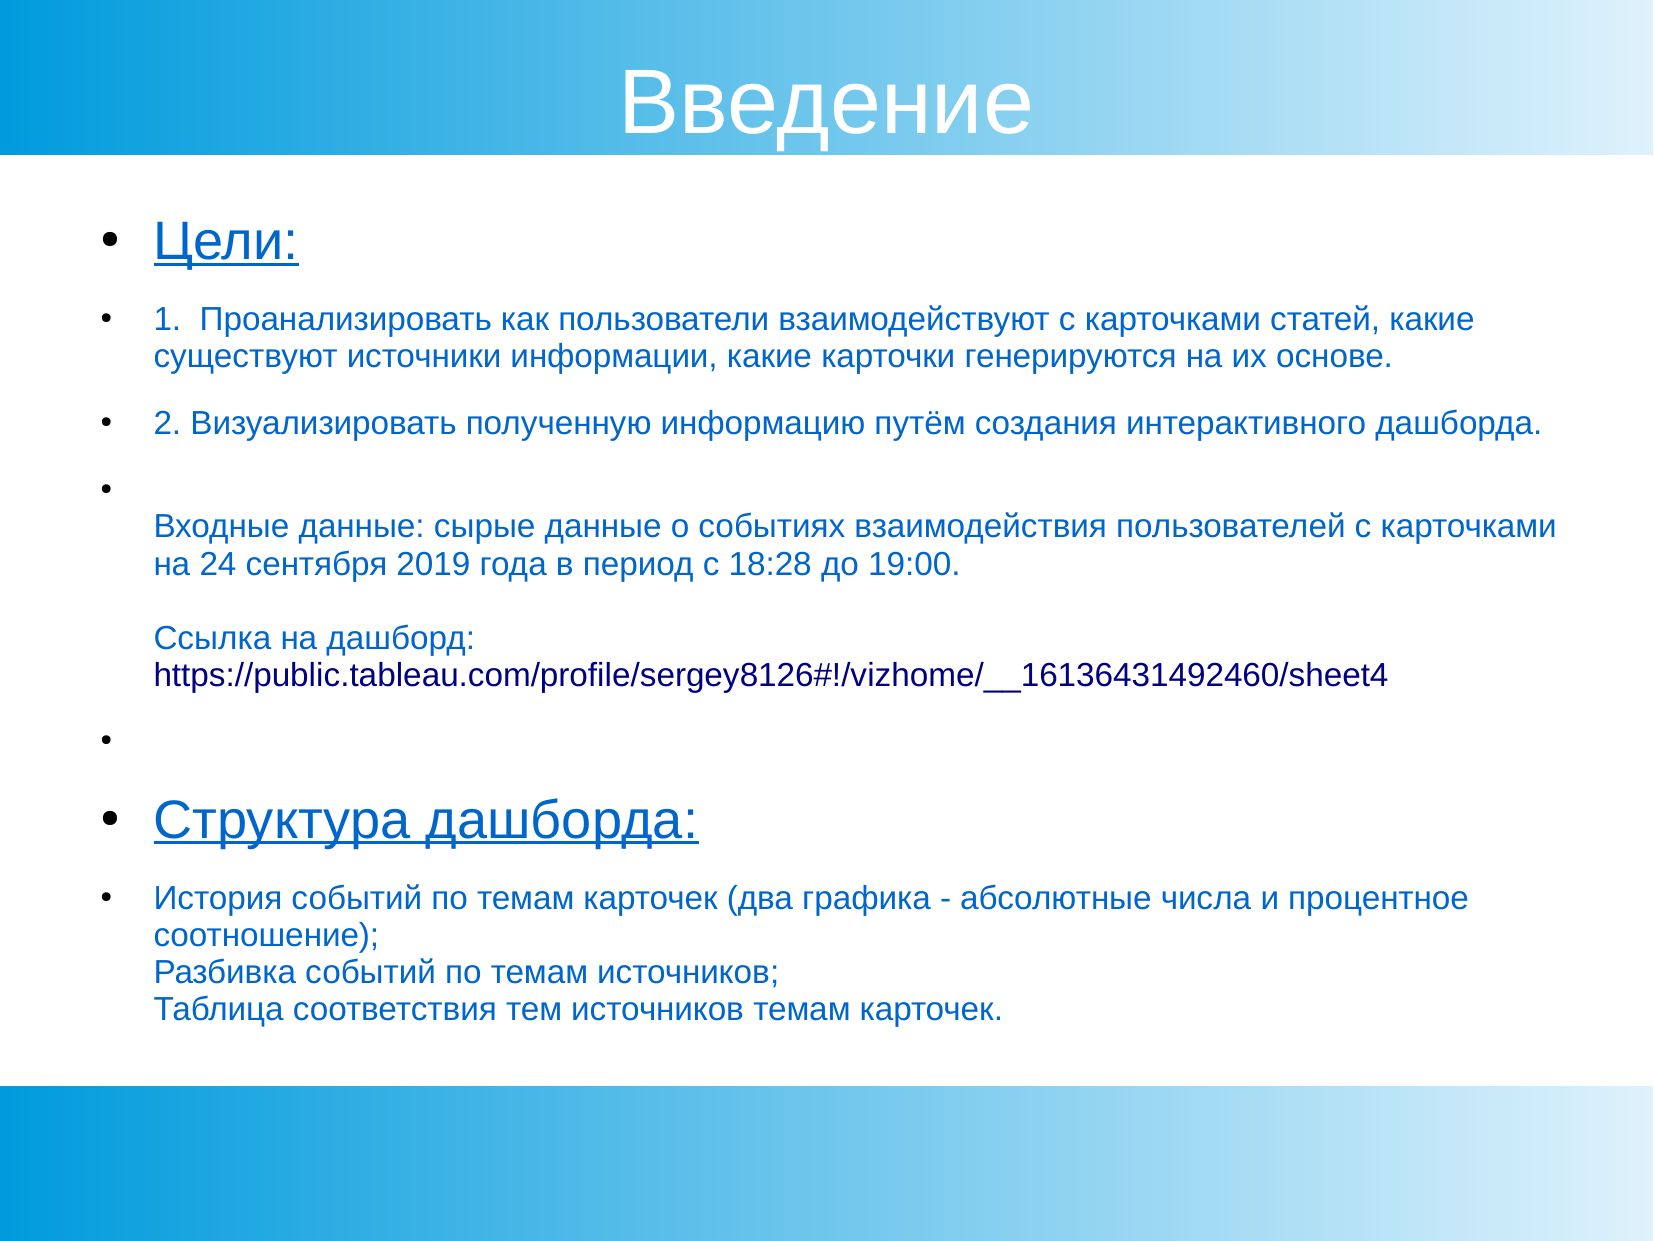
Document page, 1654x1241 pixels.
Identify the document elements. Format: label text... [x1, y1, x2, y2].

title Введение [82, 49, 1571, 155]
list Цели: 1. Проанализировать как пользователи взаимодействуют с карточками статей, какие существуют источники информации, какие карточки генерируются на их основе. 2. Визуализировать полученную информацию путём создания интерактивного дашборда. Входные данные: сырые данные о событиях взаимодействия пользователей с карточками на 24 сентября 2019 года в период с 18:28 до 19:00. Ссылка на дашборд: https://public.tableau.com/profile/sergey8126#!/vizhome/__16136431492460/sheet4 Структура дашборда: История событий по темам карточек (два графика - абсолютные числа и процентное соотношение); Разбивка событий по темам источников; Таблица соответствия тем источников темам карточек. [82, 210, 1571, 1036]
